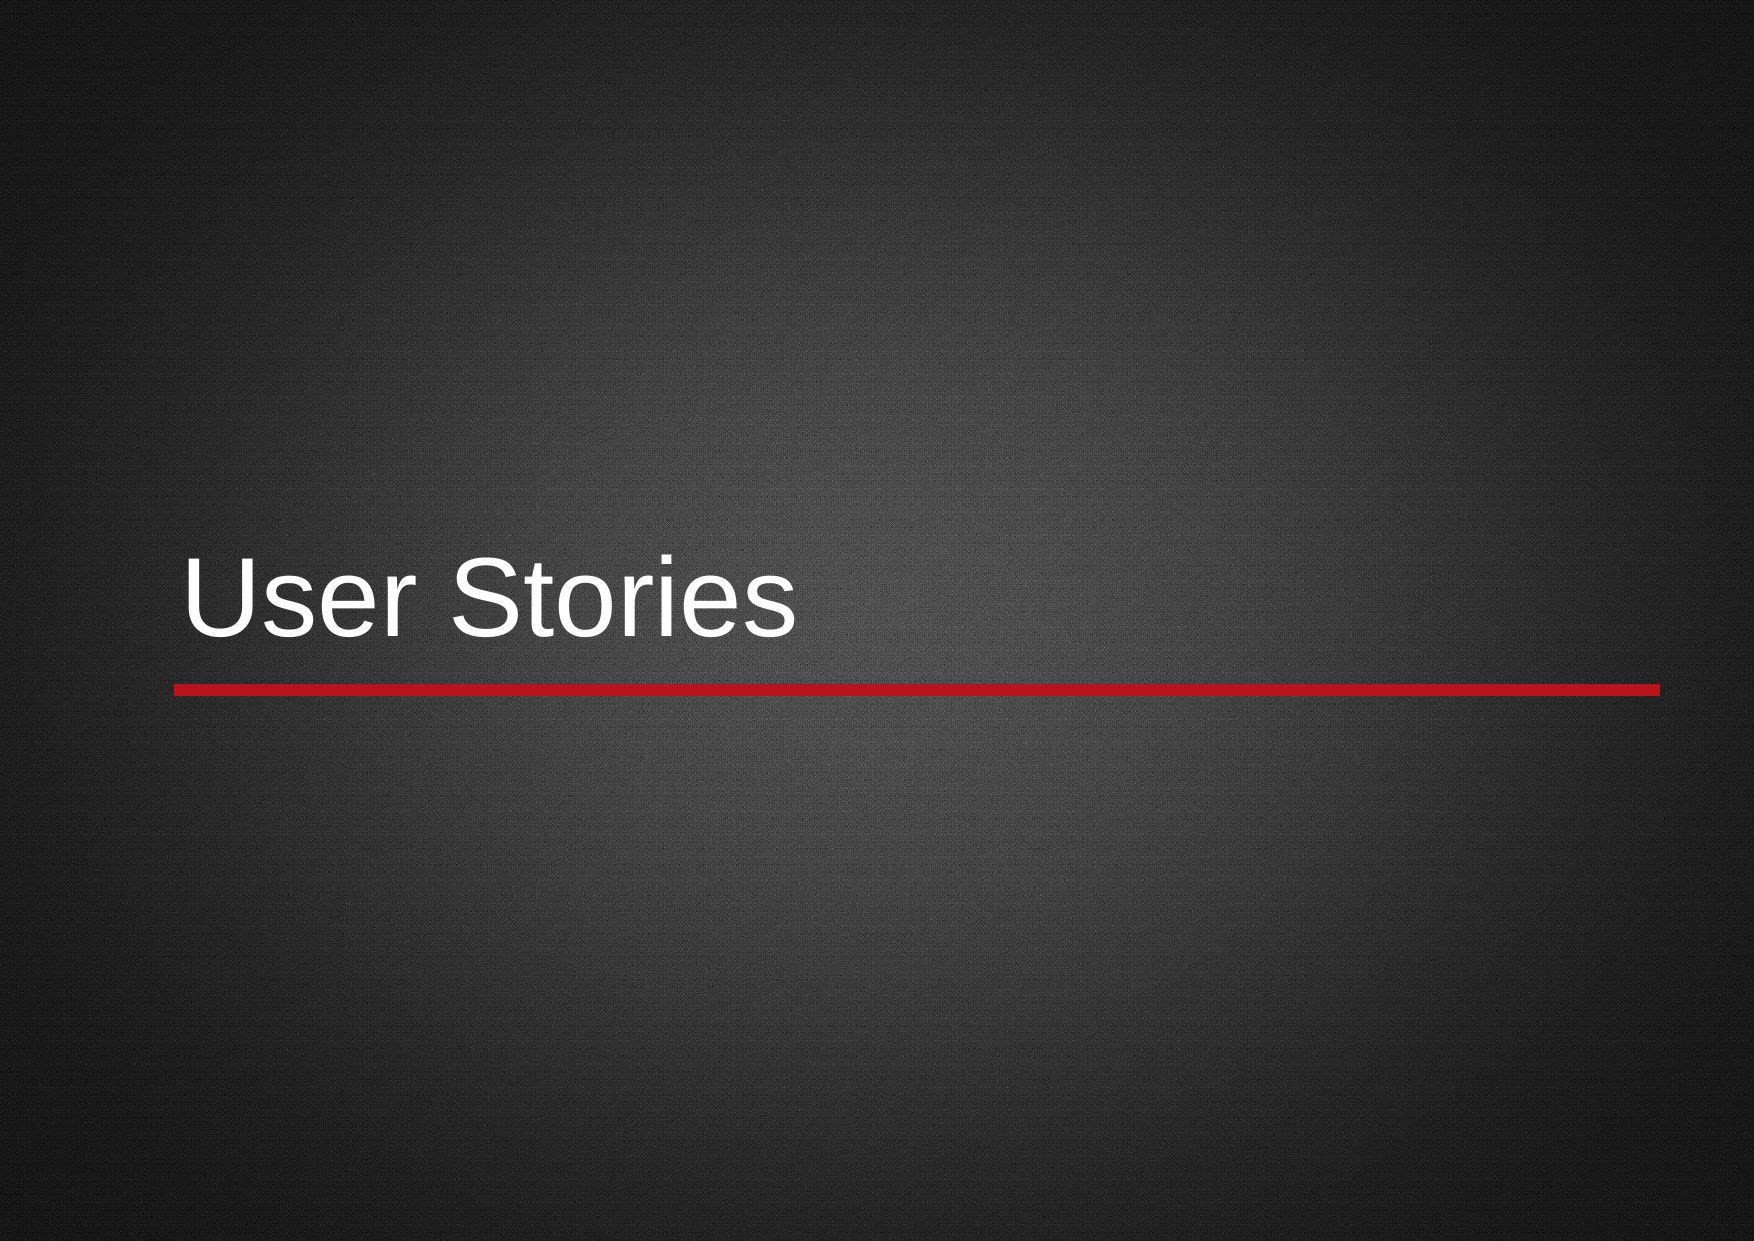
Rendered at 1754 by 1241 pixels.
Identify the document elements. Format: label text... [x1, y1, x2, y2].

title User Stories [180, 49, 1667, 661]
picture [0, 0, 1754, 1241]
